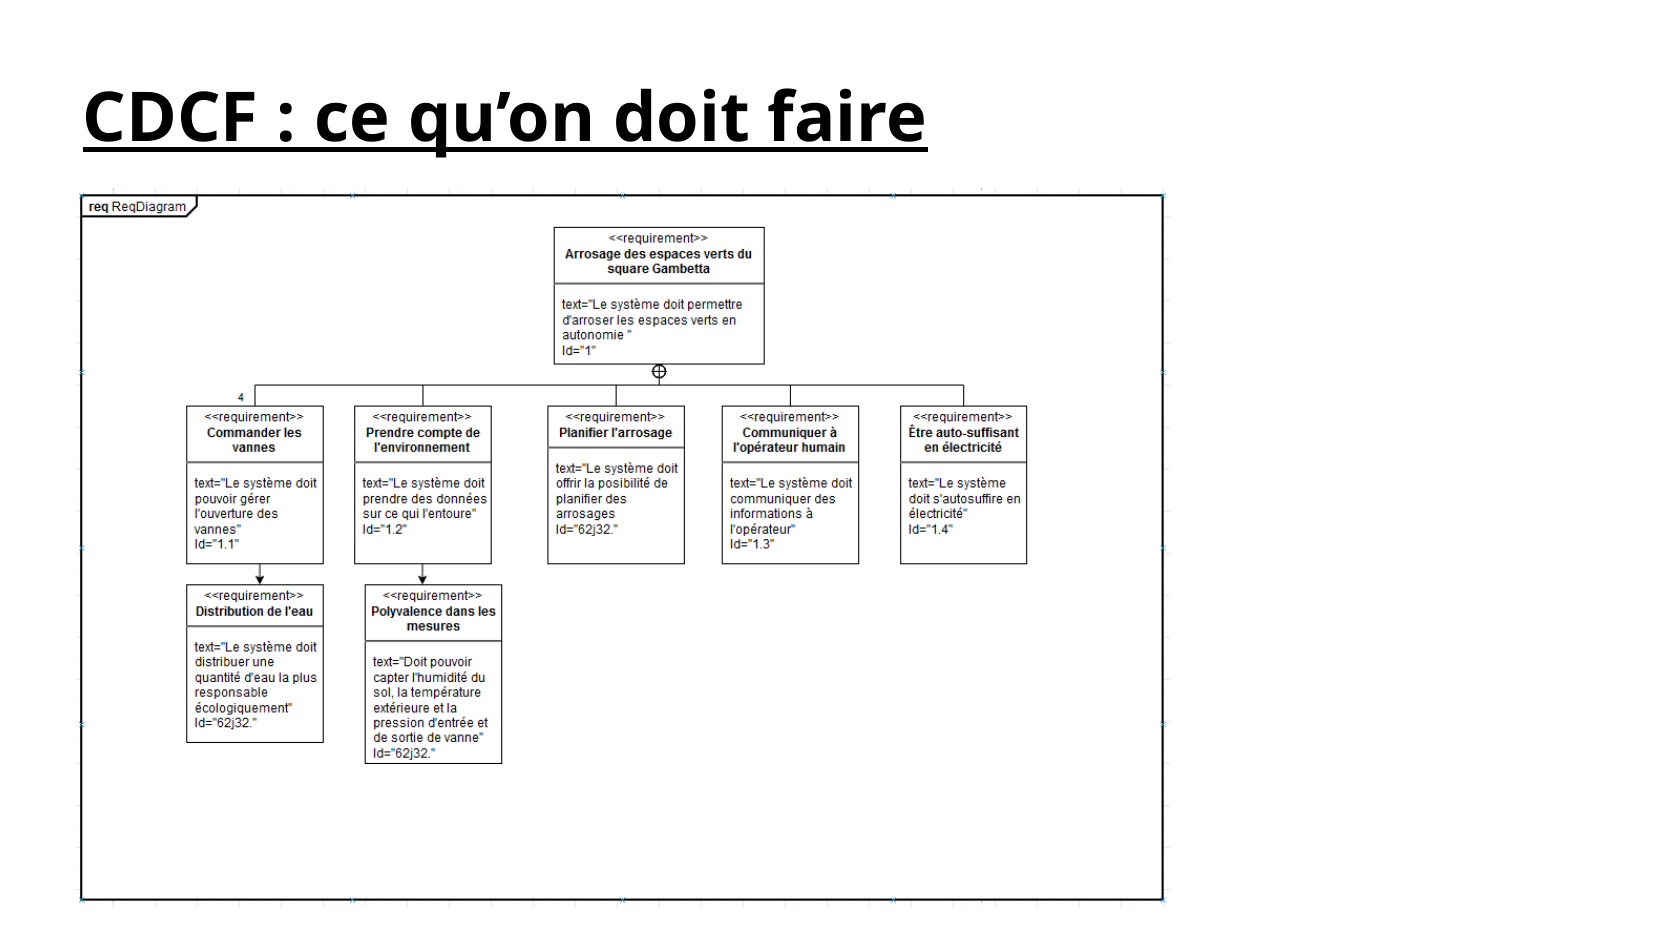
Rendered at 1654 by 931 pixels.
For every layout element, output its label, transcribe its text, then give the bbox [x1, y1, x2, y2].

picture [76, 188, 1170, 907]
title CDCF : ce qu’on doit faire [82, 37, 1571, 193]
